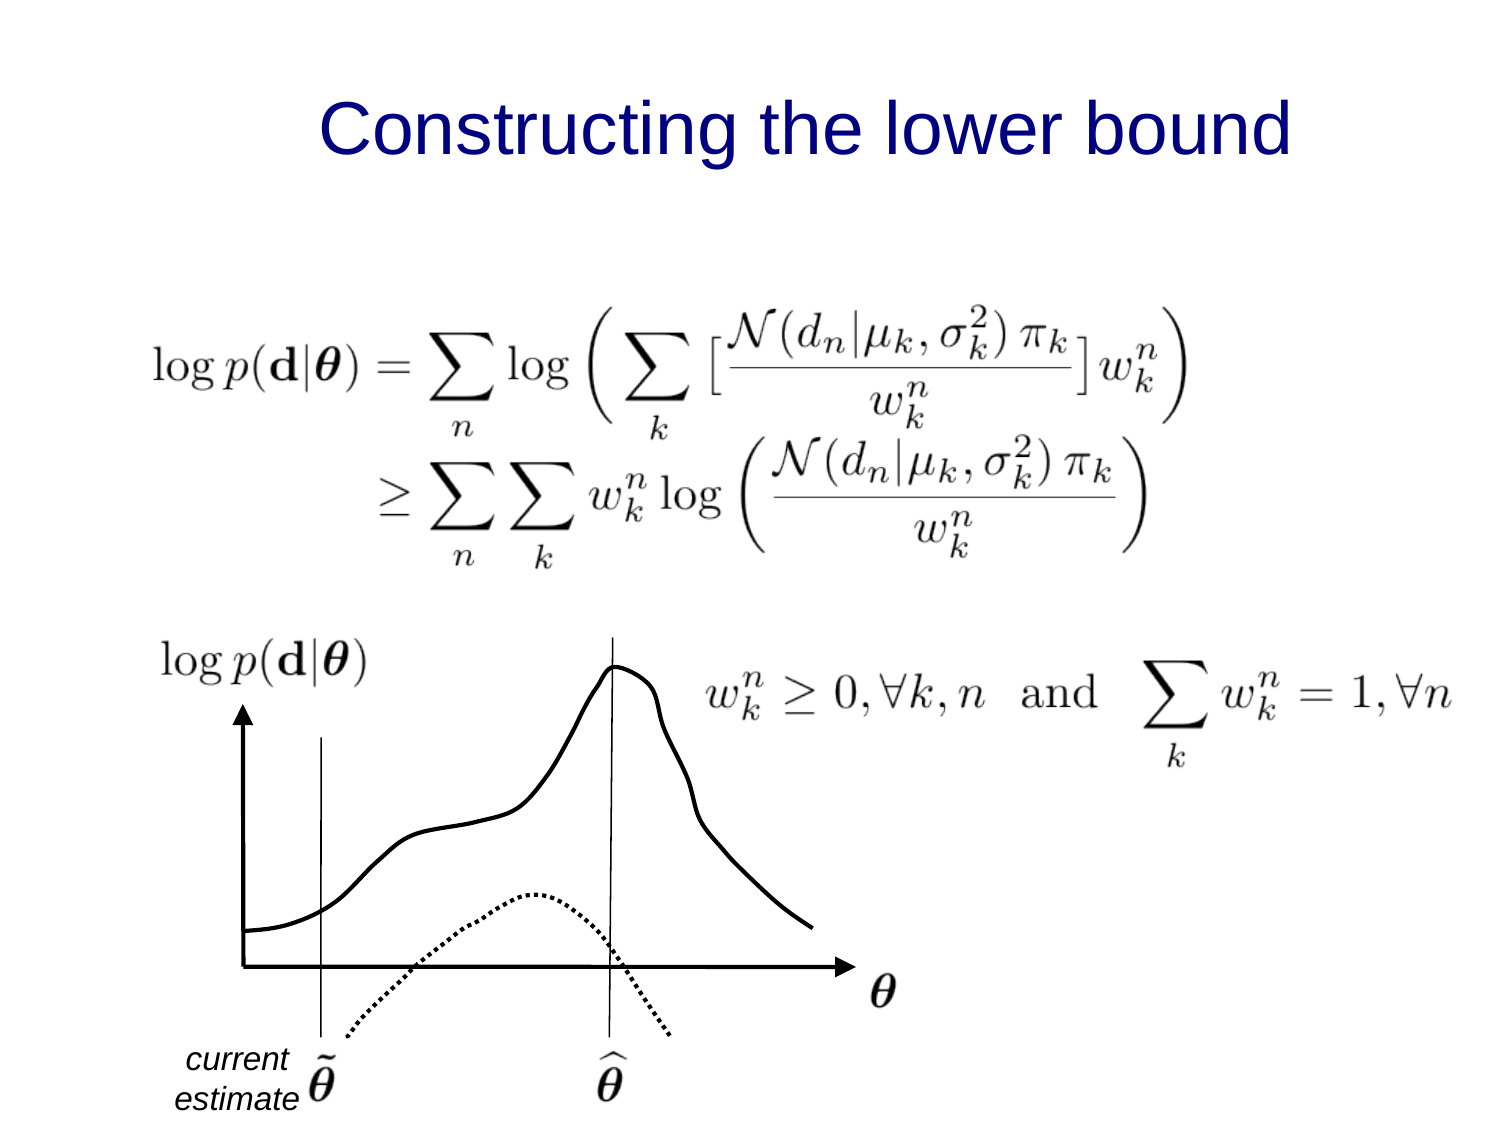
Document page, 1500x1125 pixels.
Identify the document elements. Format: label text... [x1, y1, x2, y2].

text_box current estimate [137, 1029, 338, 1125]
title Constructing the lower bound [149, 65, 1463, 179]
picture [137, 626, 379, 699]
picture [537, 1031, 638, 1125]
picture [689, 637, 1460, 775]
picture [291, 1043, 347, 1114]
picture [837, 951, 910, 1026]
picture [129, 287, 1203, 576]
